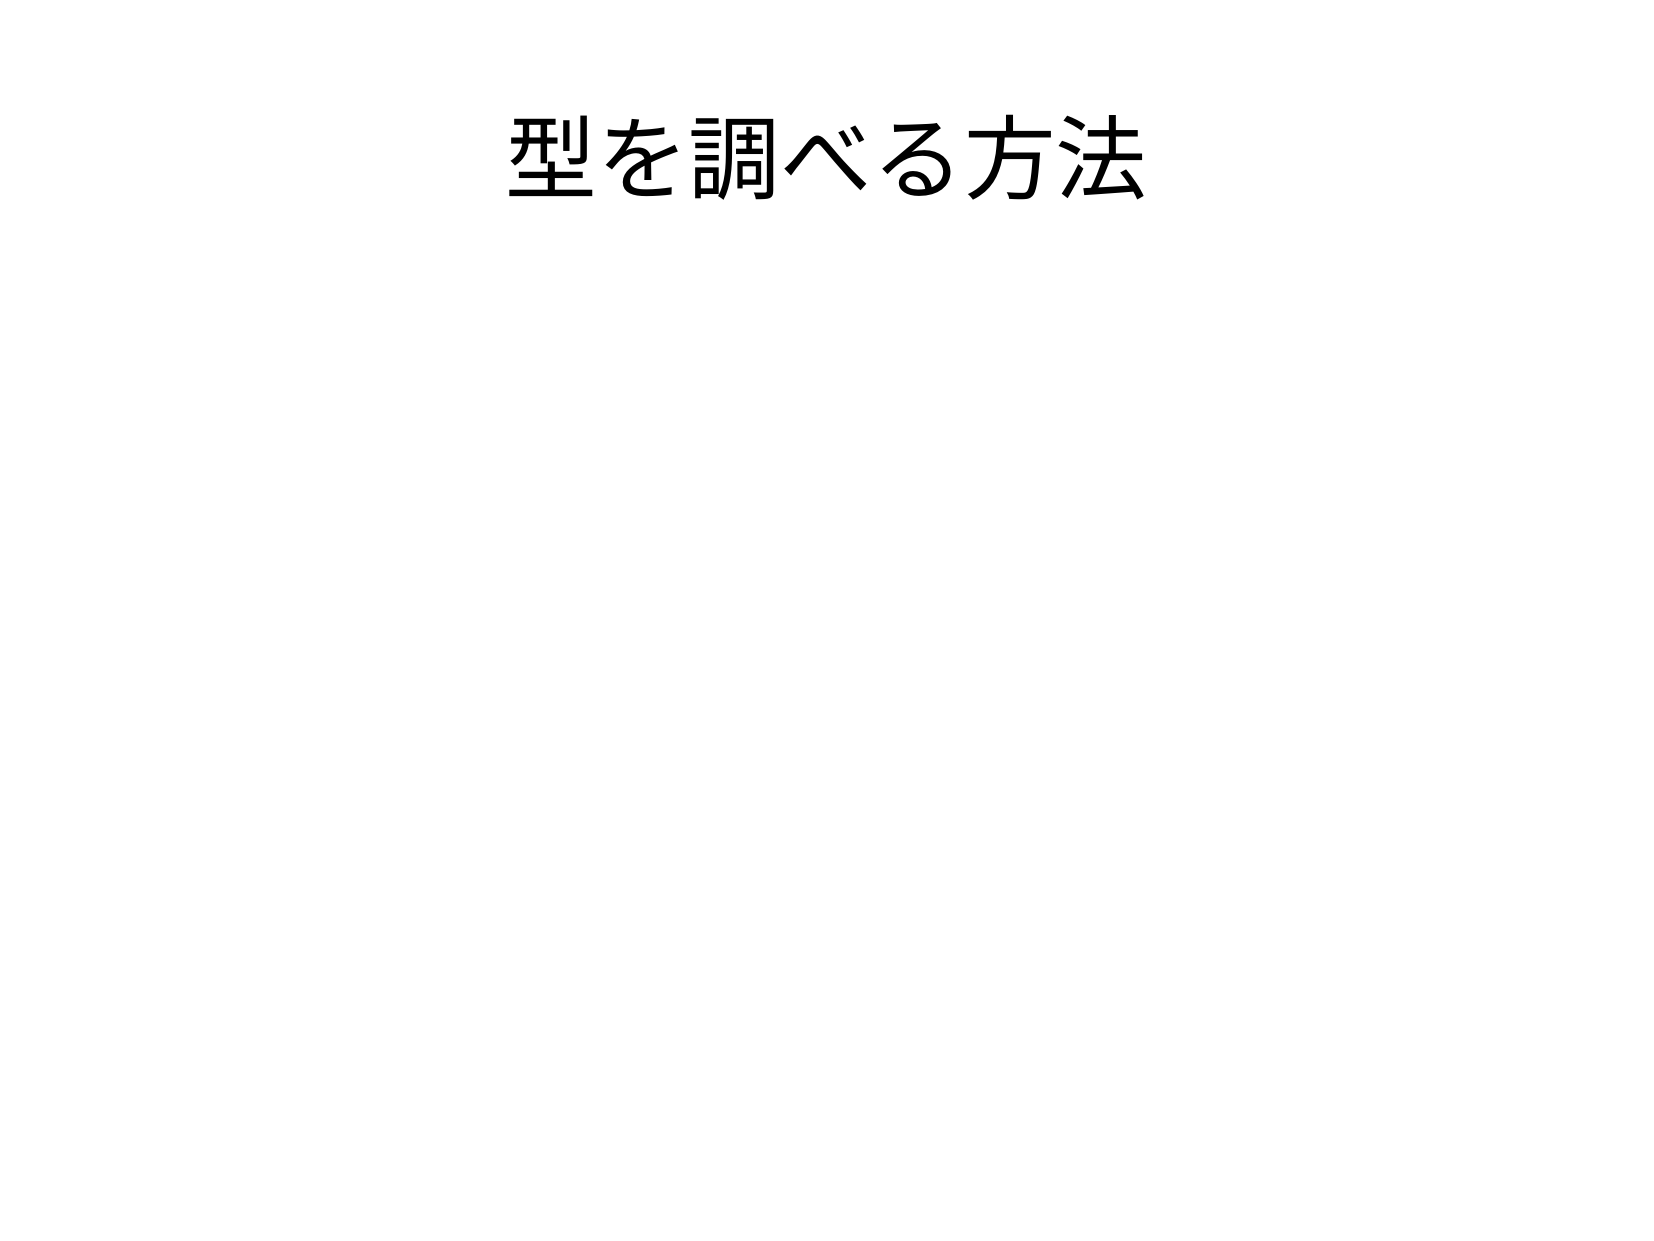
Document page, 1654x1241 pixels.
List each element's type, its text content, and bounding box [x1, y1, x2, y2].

title 型を調べる方法 [82, 49, 1571, 257]
